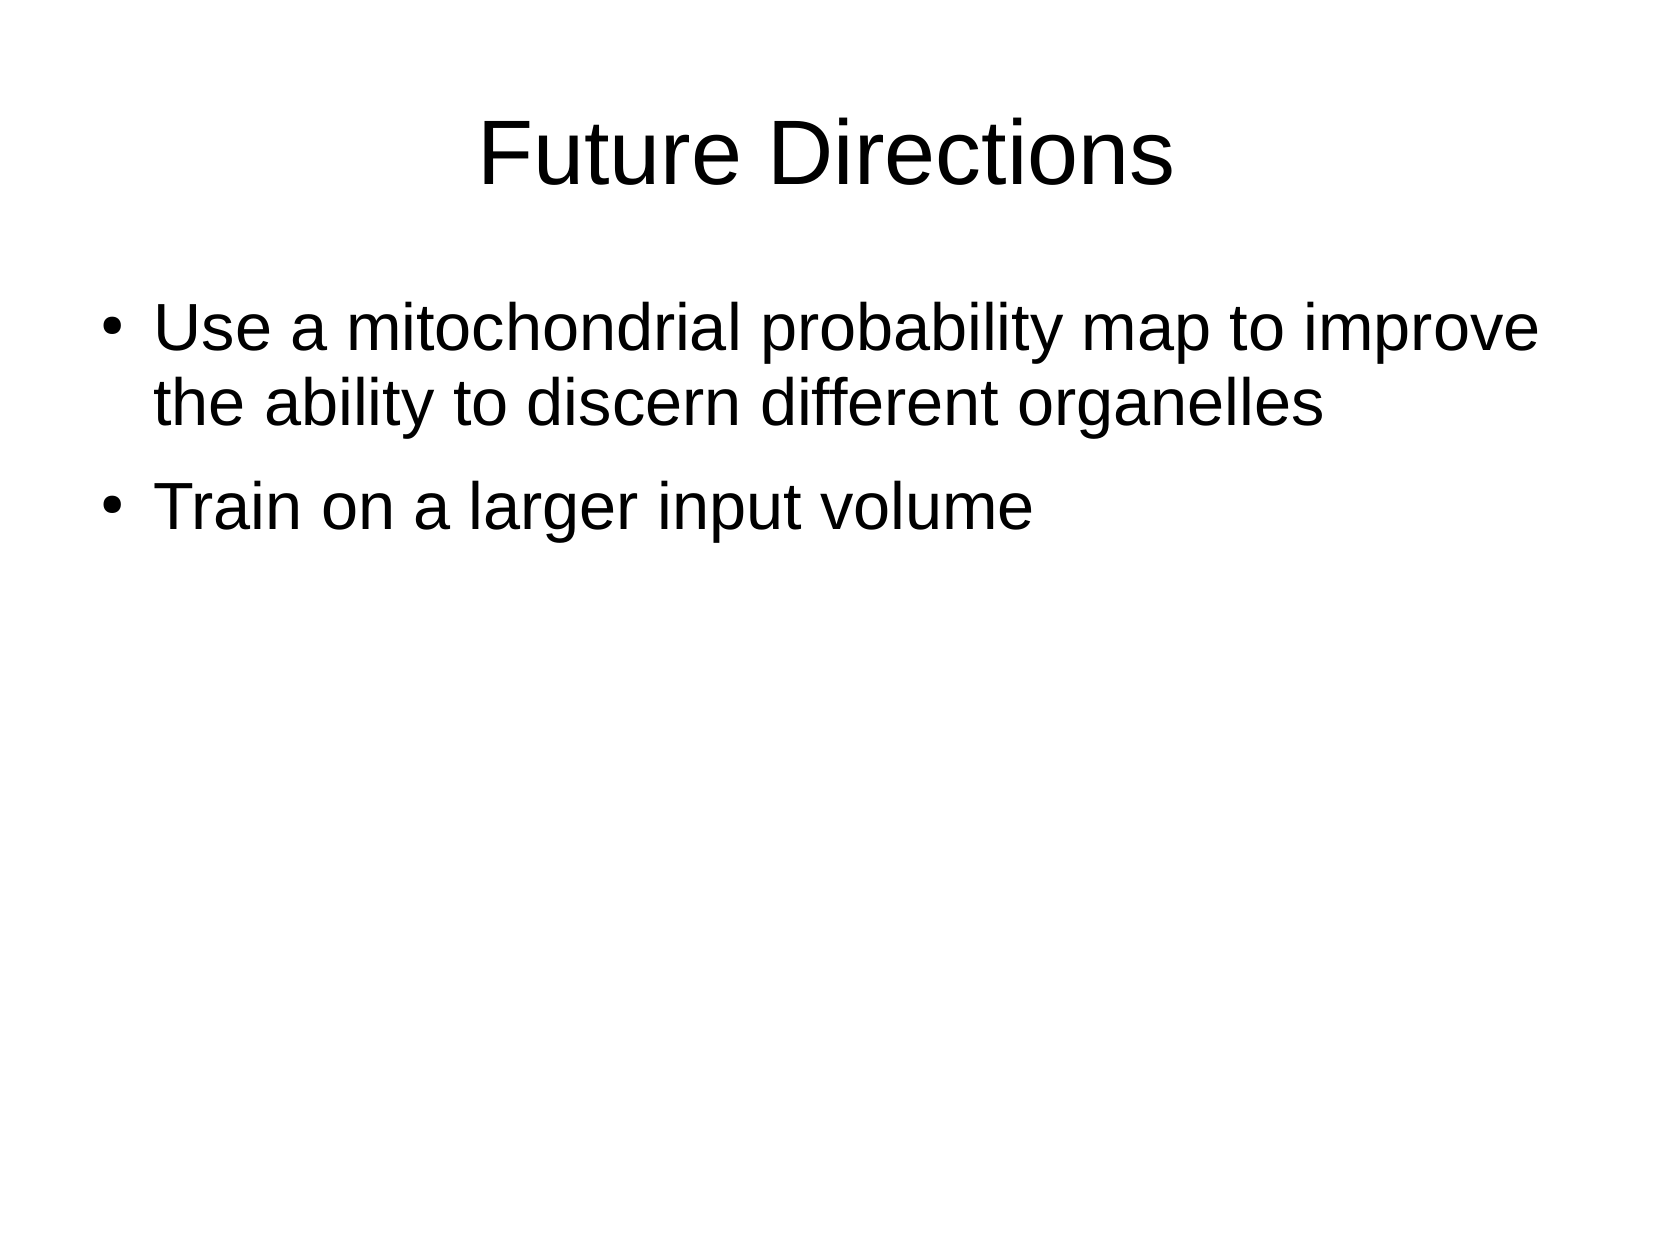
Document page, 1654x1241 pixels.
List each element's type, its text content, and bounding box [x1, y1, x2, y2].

title Future Directions [82, 49, 1571, 257]
list Use a mitochondrial probability map to improve the ability to discern different organelles Train on a larger input volume [82, 290, 1571, 1010]
